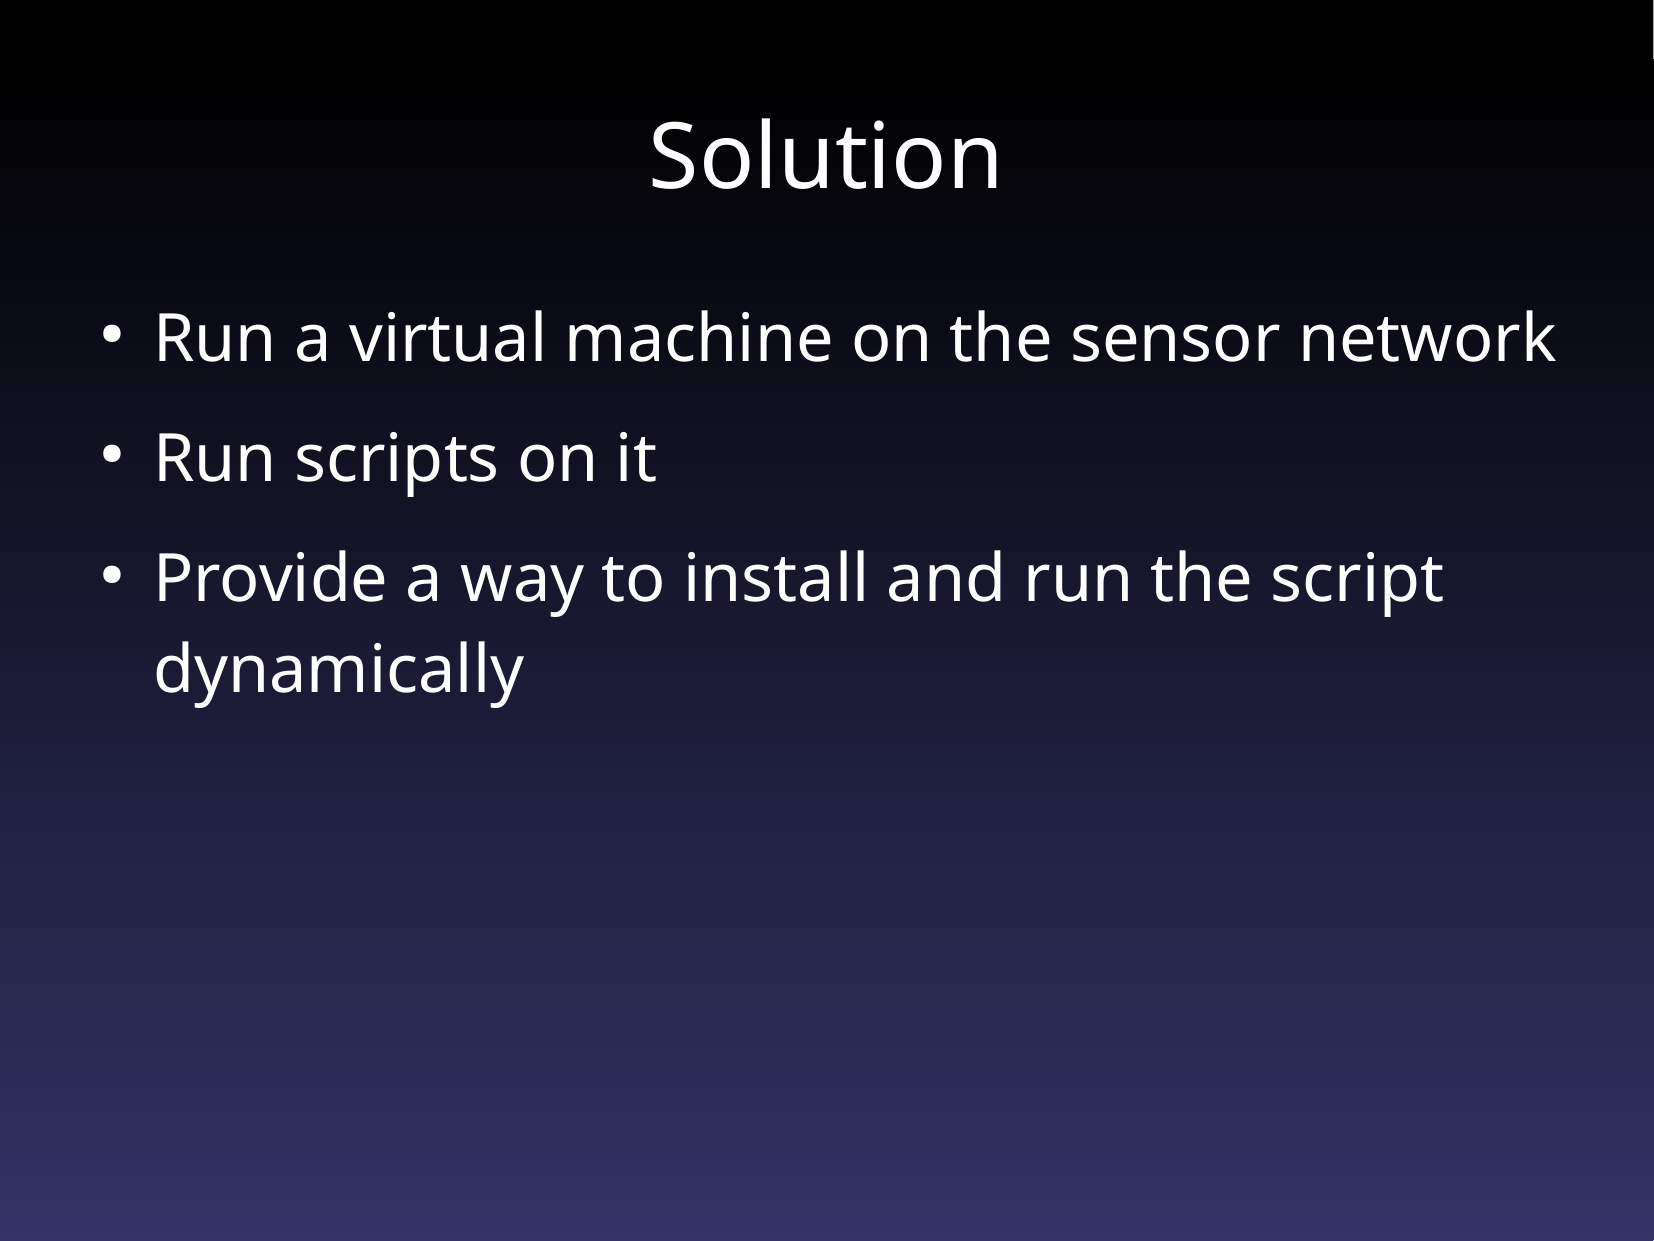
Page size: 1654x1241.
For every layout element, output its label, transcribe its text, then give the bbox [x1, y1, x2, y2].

list Run a virtual machine on the sensor network Run scripts on it Provide a way to install and run the script dynamically [82, 290, 1571, 1109]
title Solution [82, 49, 1571, 257]
